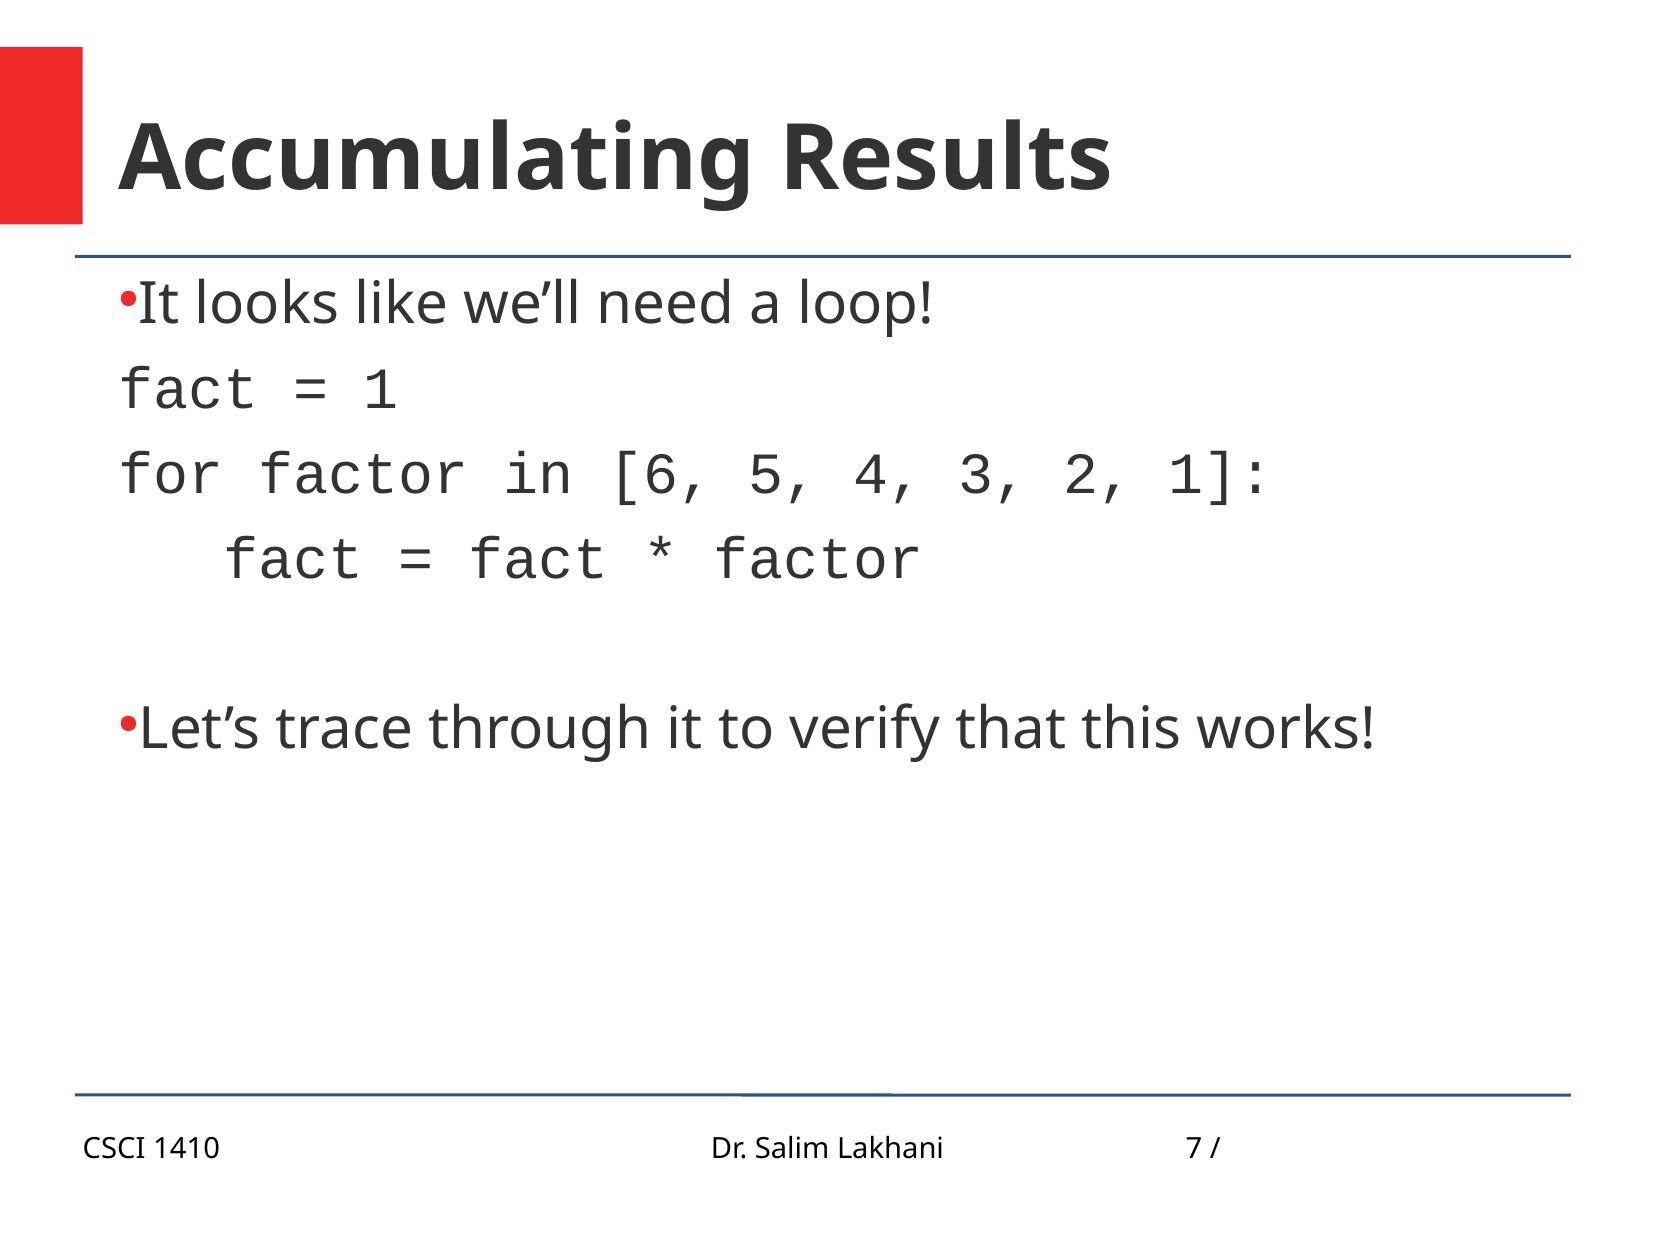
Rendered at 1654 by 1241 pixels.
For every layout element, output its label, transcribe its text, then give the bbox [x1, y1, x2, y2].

text_box Dr. Salim Lakhani [565, 1129, 1090, 1216]
text_box / [1185, 1129, 1571, 1216]
list It looks like we’ll need a loop! fact = 1 for factor in [6, 5, 4, 3, 2, 1]: fact = fact * factor Let’s trace through it to verify that this works! [118, 265, 1536, 777]
title Accumulating Results [118, 49, 1571, 257]
text_box CSCI 1410 [82, 1129, 468, 1216]
